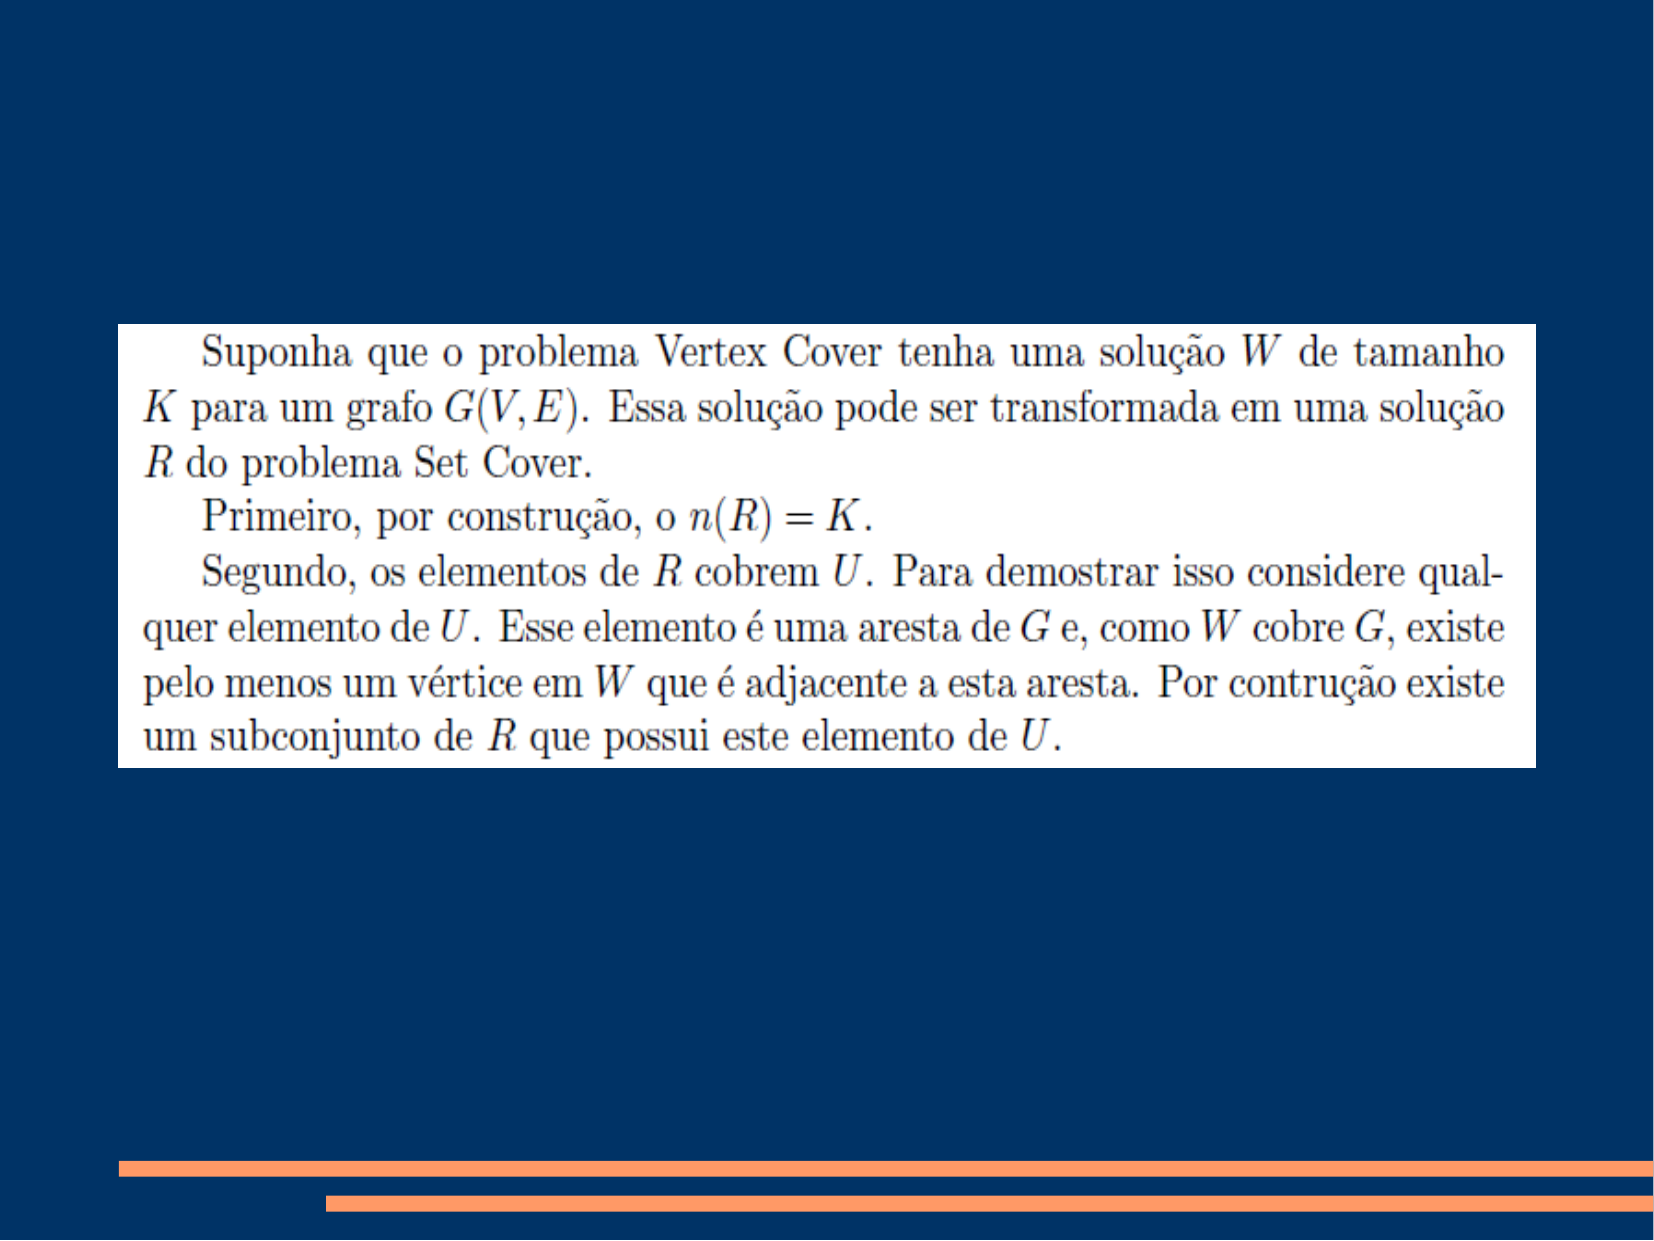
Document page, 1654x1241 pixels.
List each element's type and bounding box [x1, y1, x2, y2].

picture [118, 324, 1536, 768]
